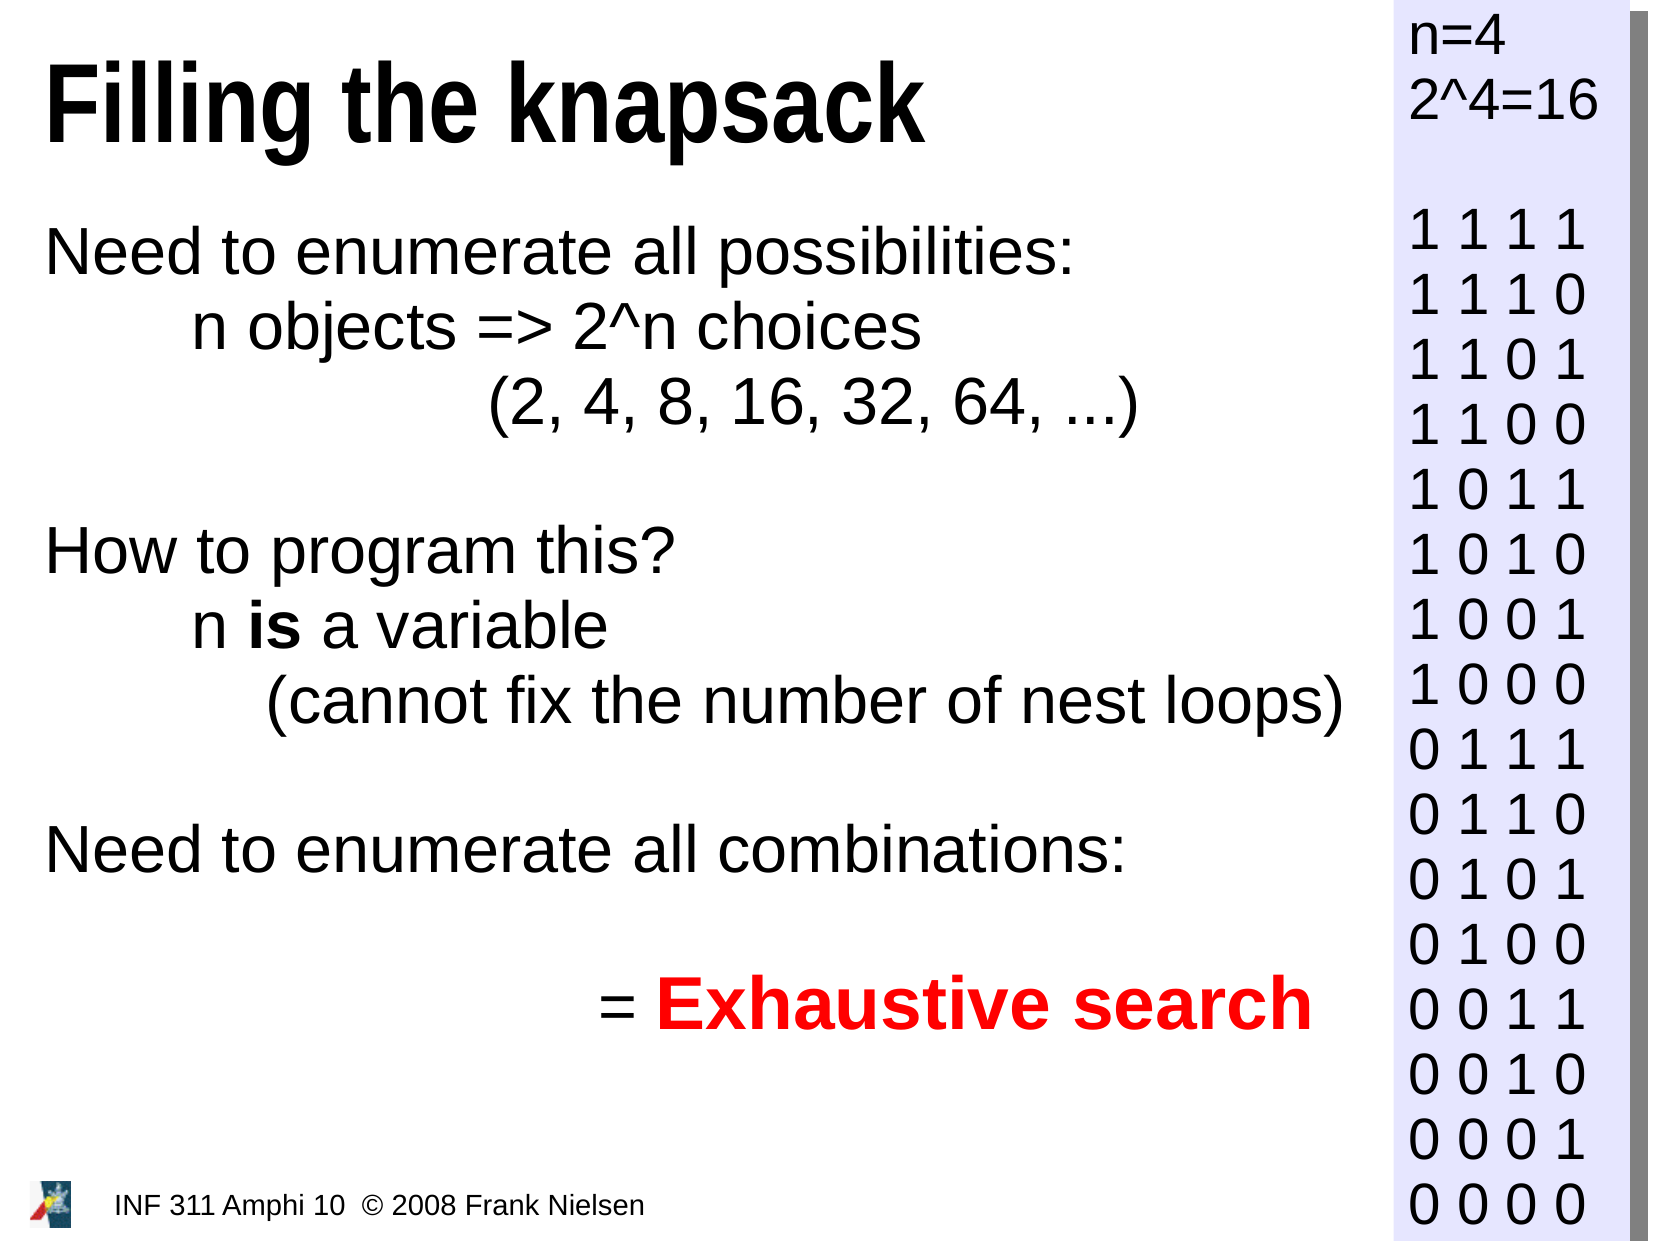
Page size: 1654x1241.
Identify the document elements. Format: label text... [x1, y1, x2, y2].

text_box n=4 2^4=16 1 1 1 1 1 1 1 0 1 1 0 1 1 1 0 0 1 0 1 1 1 0 1 0 1 0 0 1 1 0 0 0 0 1 1 1 0 1 1 0 0 1 0 1 0 1 0 0 0 0 1 1 0 0 1 0 0 0 0 1 0 0 0 0 [1393, 0, 1630, 1240]
picture [29, 1181, 71, 1228]
text_box Filling the knapsack [29, 29, 967, 174]
text_box Need to enumerate all possibilities: n objects => 2^n choices (2, 4, 8, 16, 32, 64, ...) How to program this? n is a variable (cannot fix the number of nest loops) Need to enumerate all combinations: = Exhaustive search [29, 206, 1362, 1054]
